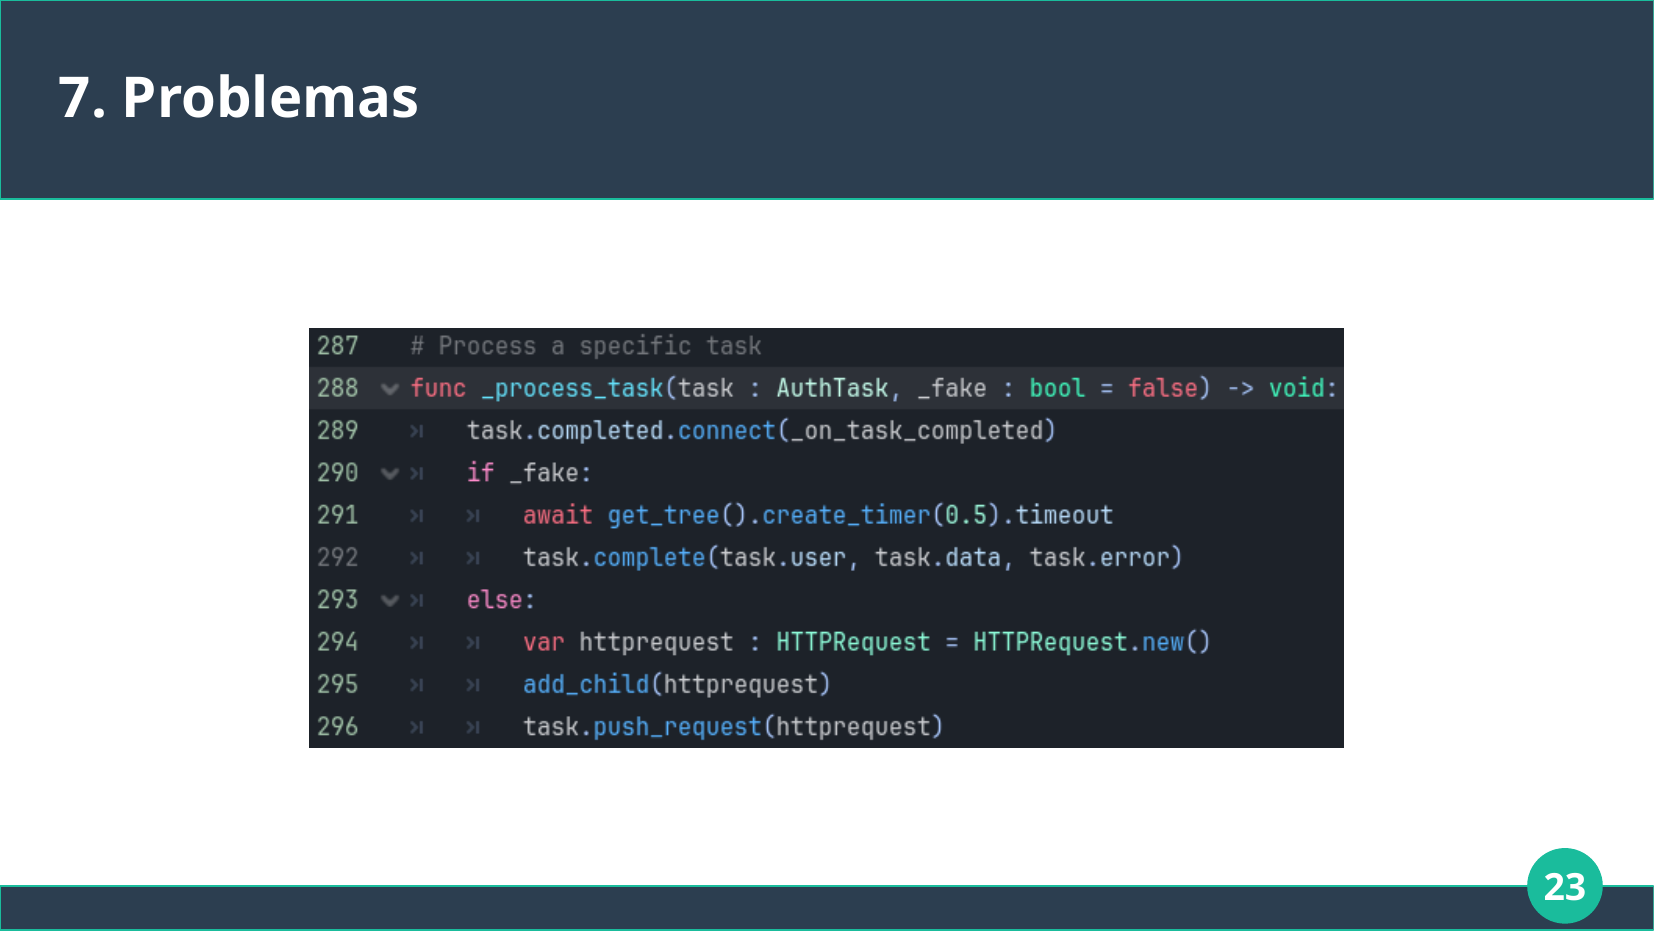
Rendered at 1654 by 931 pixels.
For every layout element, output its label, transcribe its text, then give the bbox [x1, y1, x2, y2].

title 7. Problemas [59, 37, 1595, 155]
picture [309, 328, 1344, 748]
